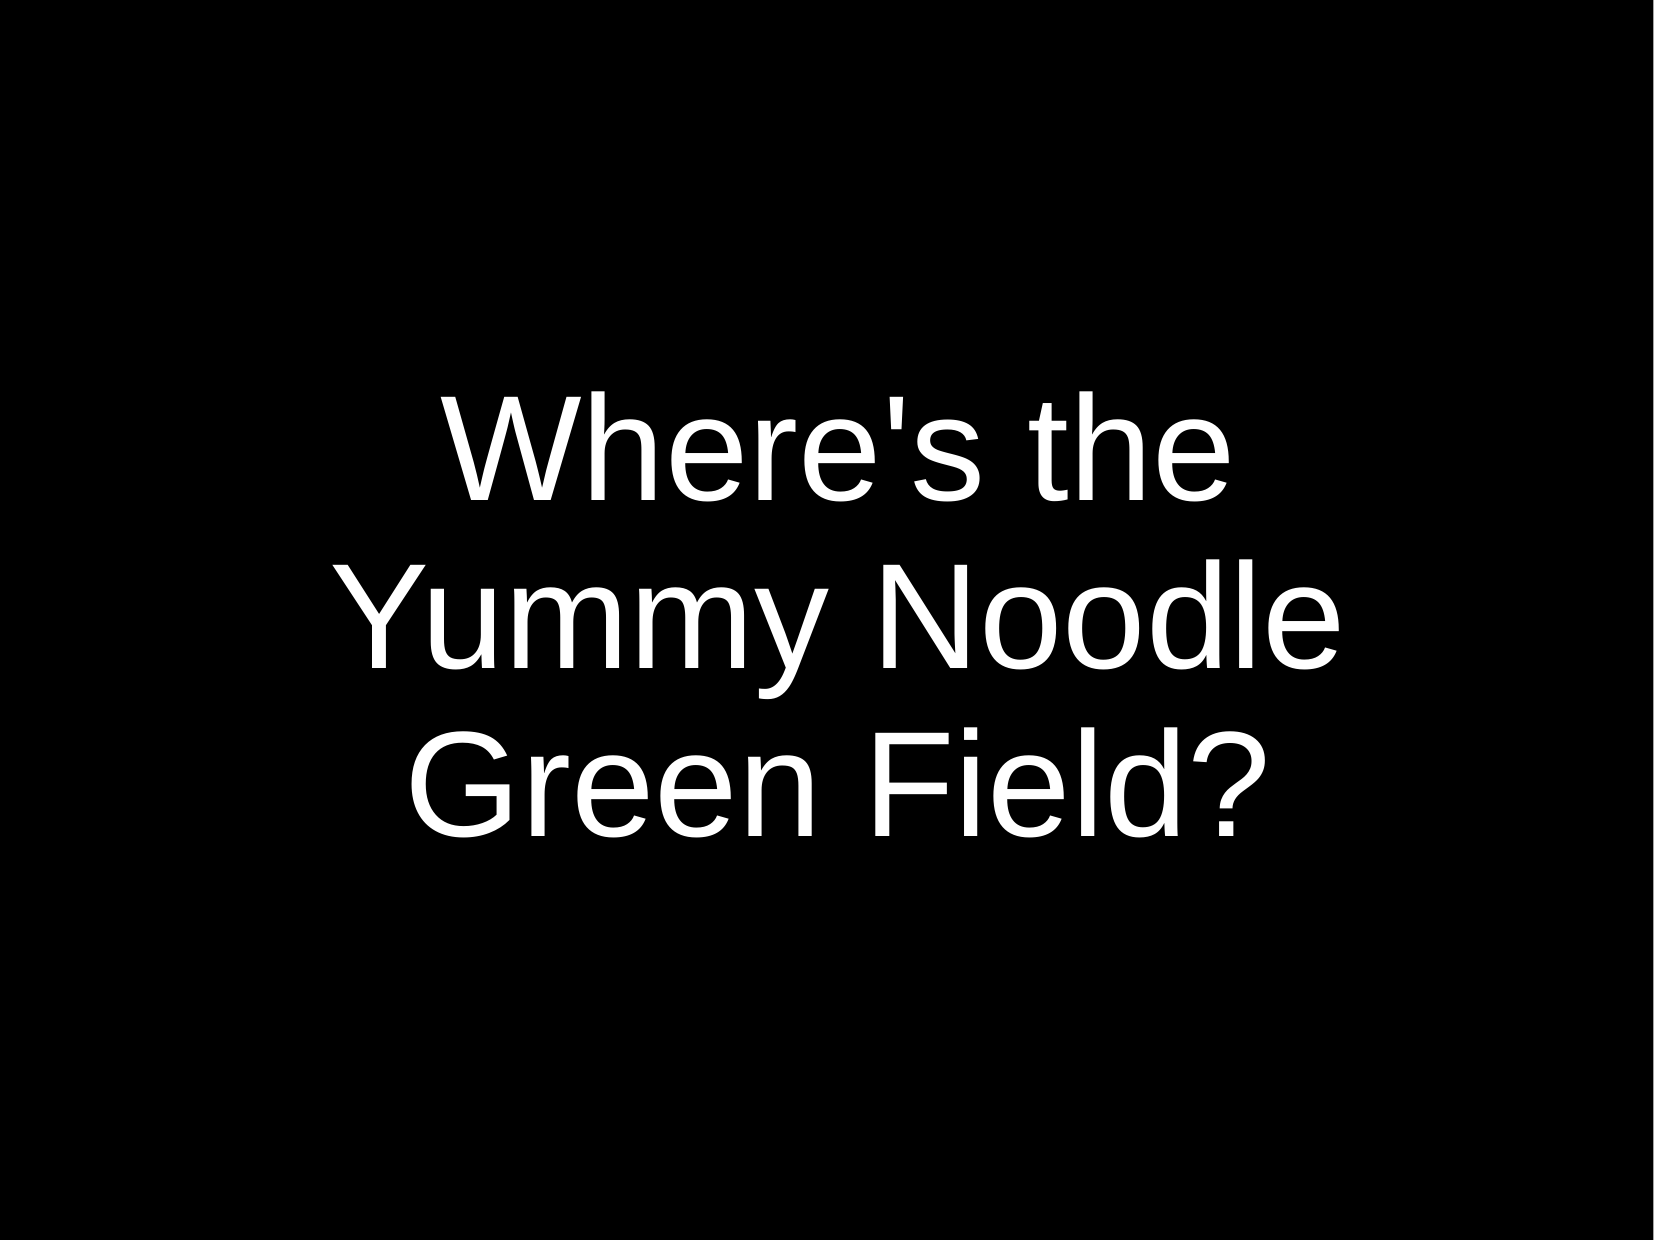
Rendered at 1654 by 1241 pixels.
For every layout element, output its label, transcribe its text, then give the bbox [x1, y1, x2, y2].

title Where's the Yummy Noodle Green Field? [259, 364, 1418, 869]
